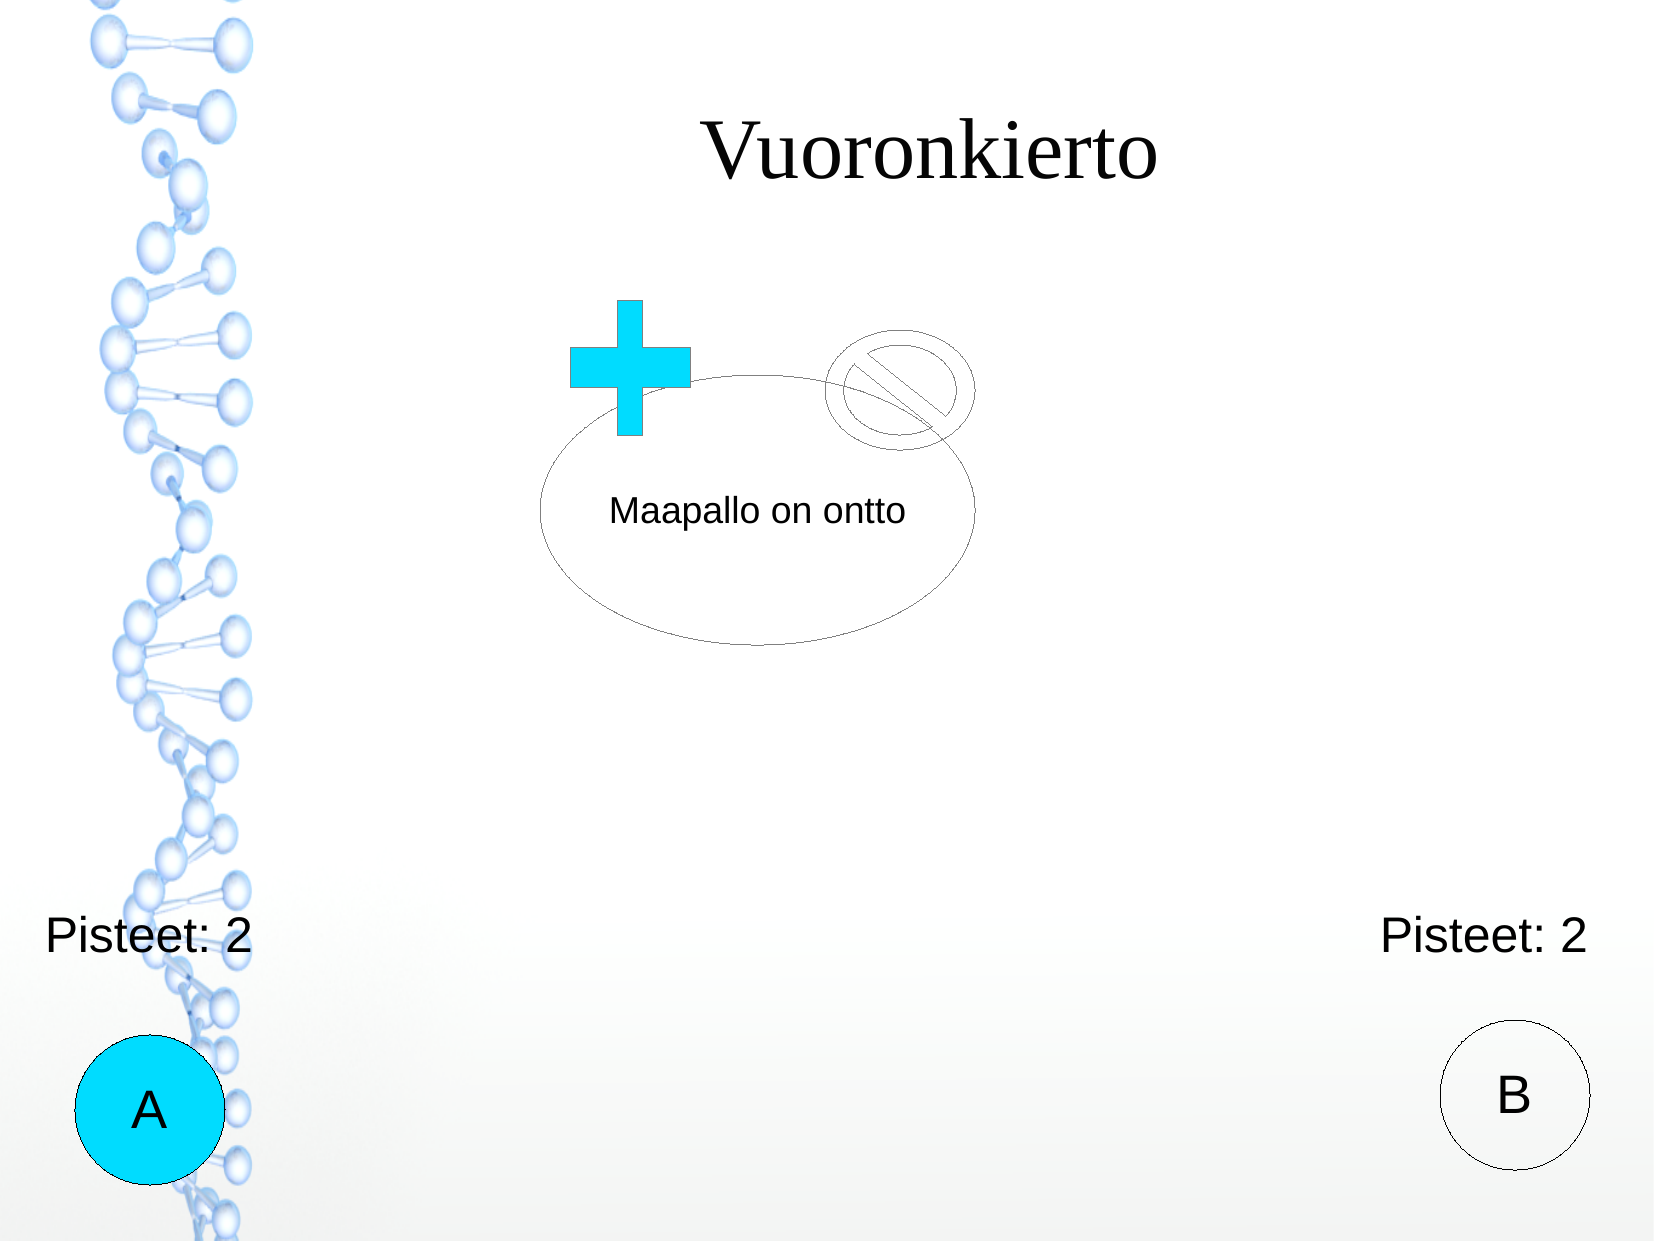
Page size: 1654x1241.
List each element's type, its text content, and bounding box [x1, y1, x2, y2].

text_box [570, 300, 691, 436]
text_box Maapallo on ontto [540, 375, 976, 646]
text_box Pisteet: 2 [30, 900, 271, 972]
picture [0, 0, 1654, 1241]
text_box B [1440, 1020, 1591, 1171]
text_box Pisteet: 2 [1365, 900, 1606, 972]
title Vuoronkierto [265, 47, 1595, 252]
text_box A [74, 1034, 226, 1186]
